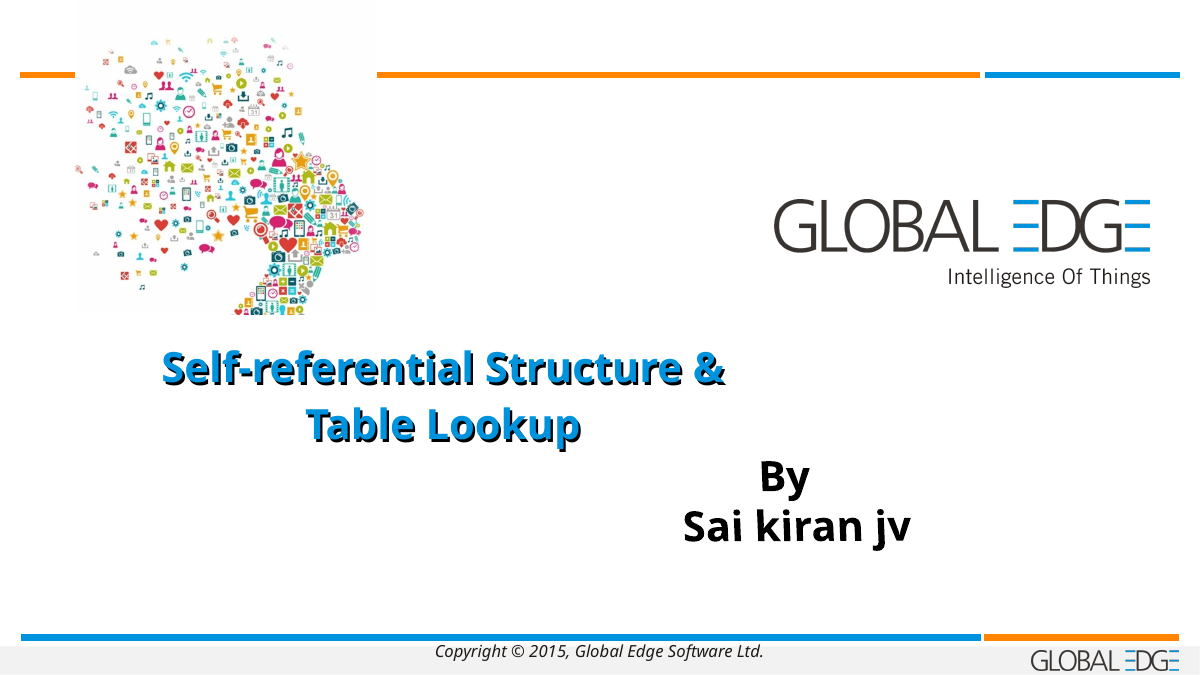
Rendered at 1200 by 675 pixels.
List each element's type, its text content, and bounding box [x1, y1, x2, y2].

text_box Self-referential Structure & Table Lookup [94, 330, 792, 449]
text_box By Sai kiran jv [409, 418, 1194, 580]
picture [1031, 650, 1179, 671]
picture [75, 0, 377, 315]
picture [774, 199, 1150, 288]
